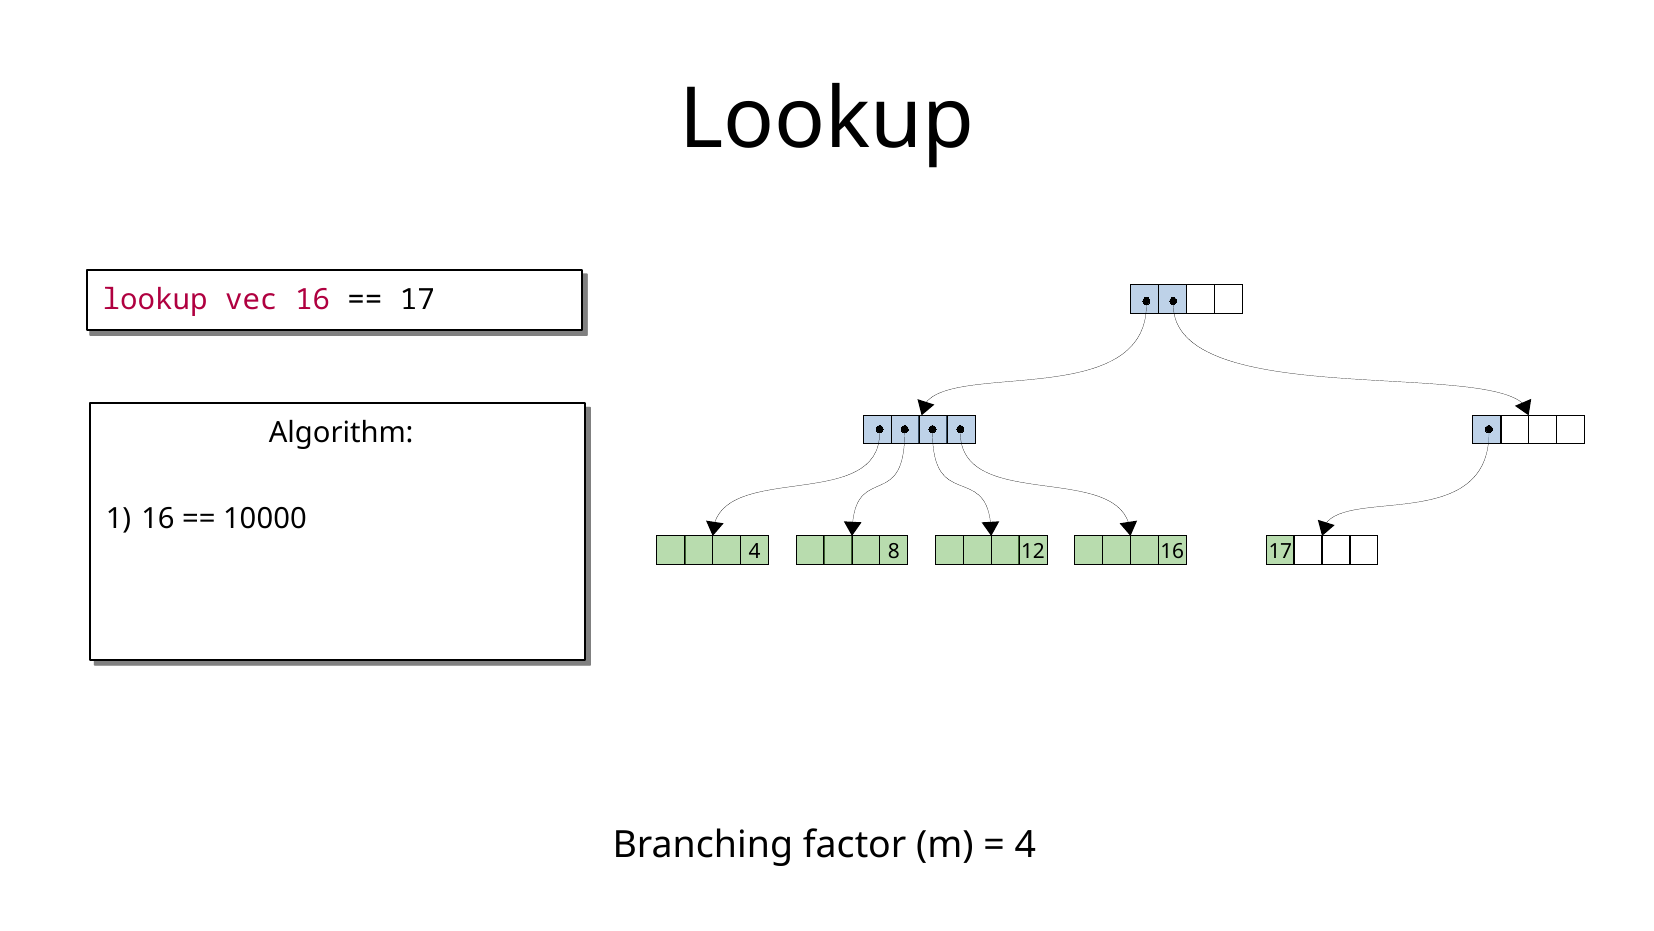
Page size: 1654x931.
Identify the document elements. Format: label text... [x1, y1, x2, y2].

text_box 16 [1159, 535, 1187, 565]
text_box Branching factor (m) = 4 [597, 810, 1057, 886]
title Lookup [82, 37, 1571, 193]
text_box Algorithm: 16 == 10000 [90, 402, 586, 661]
text_box [656, 535, 741, 565]
text_box 4 [741, 535, 769, 565]
text_box 8 [880, 535, 908, 565]
text_box [1074, 535, 1159, 565]
text_box [1472, 415, 1500, 444]
text_box [935, 535, 1020, 565]
text_box lookup vec 16 == 17 [86, 270, 582, 331]
text_box [1130, 284, 1187, 314]
text_box [863, 415, 976, 444]
text_box 12 [1020, 535, 1048, 565]
text_box [796, 535, 880, 565]
text_box 17 [1266, 535, 1293, 565]
